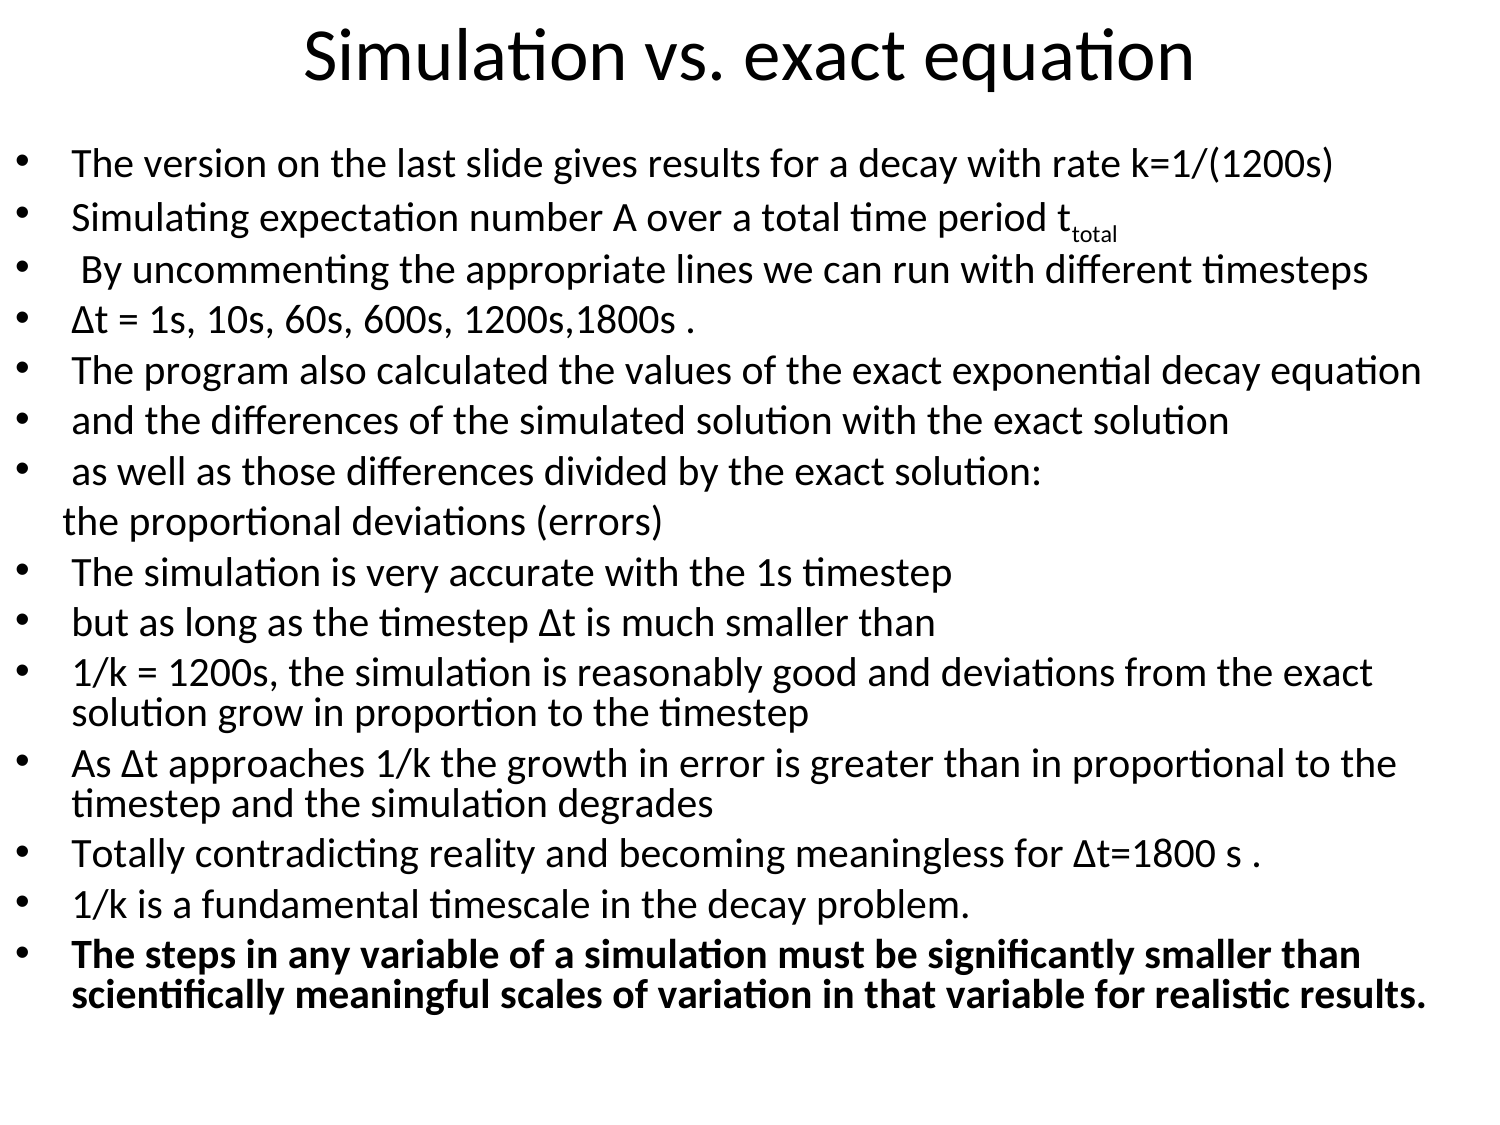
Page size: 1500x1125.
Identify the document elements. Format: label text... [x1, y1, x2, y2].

title Simulation vs. exact equation [75, 0, 1426, 100]
list The version on the last slide gives results for a decay with rate k=1/(1200s) Simulating expectation number A over a total time period ttotal By uncommenting the appropriate lines we can run with different timesteps Δt = 1s, 10s, 60s, 600s, 1200s,1800s . The program also calculated the values of the exact exponential decay equation and the differences of the simulated solution with the exact solution as well as those differences divided by the exact solution: the proportional deviations (errors) The simulation is very accurate with the 1s timestep but as long as the timestep Δt is much smaller than 1/k = 1200s, the simulation is reasonably good and deviations from the exact solution grow in proportion to the timestep As Δt approaches 1/k the growth in error is greater than in proportional to the timestep and the simulation degrades Totally contradicting reality and becoming meaningless for Δt=1800 s . 1/k is a fundamental timescale in the decay problem. The steps in any variable of a simulation must be significantly smaller than scientifically meaningful scales of variation in that variable for realistic results. [0, 137, 1500, 1125]
